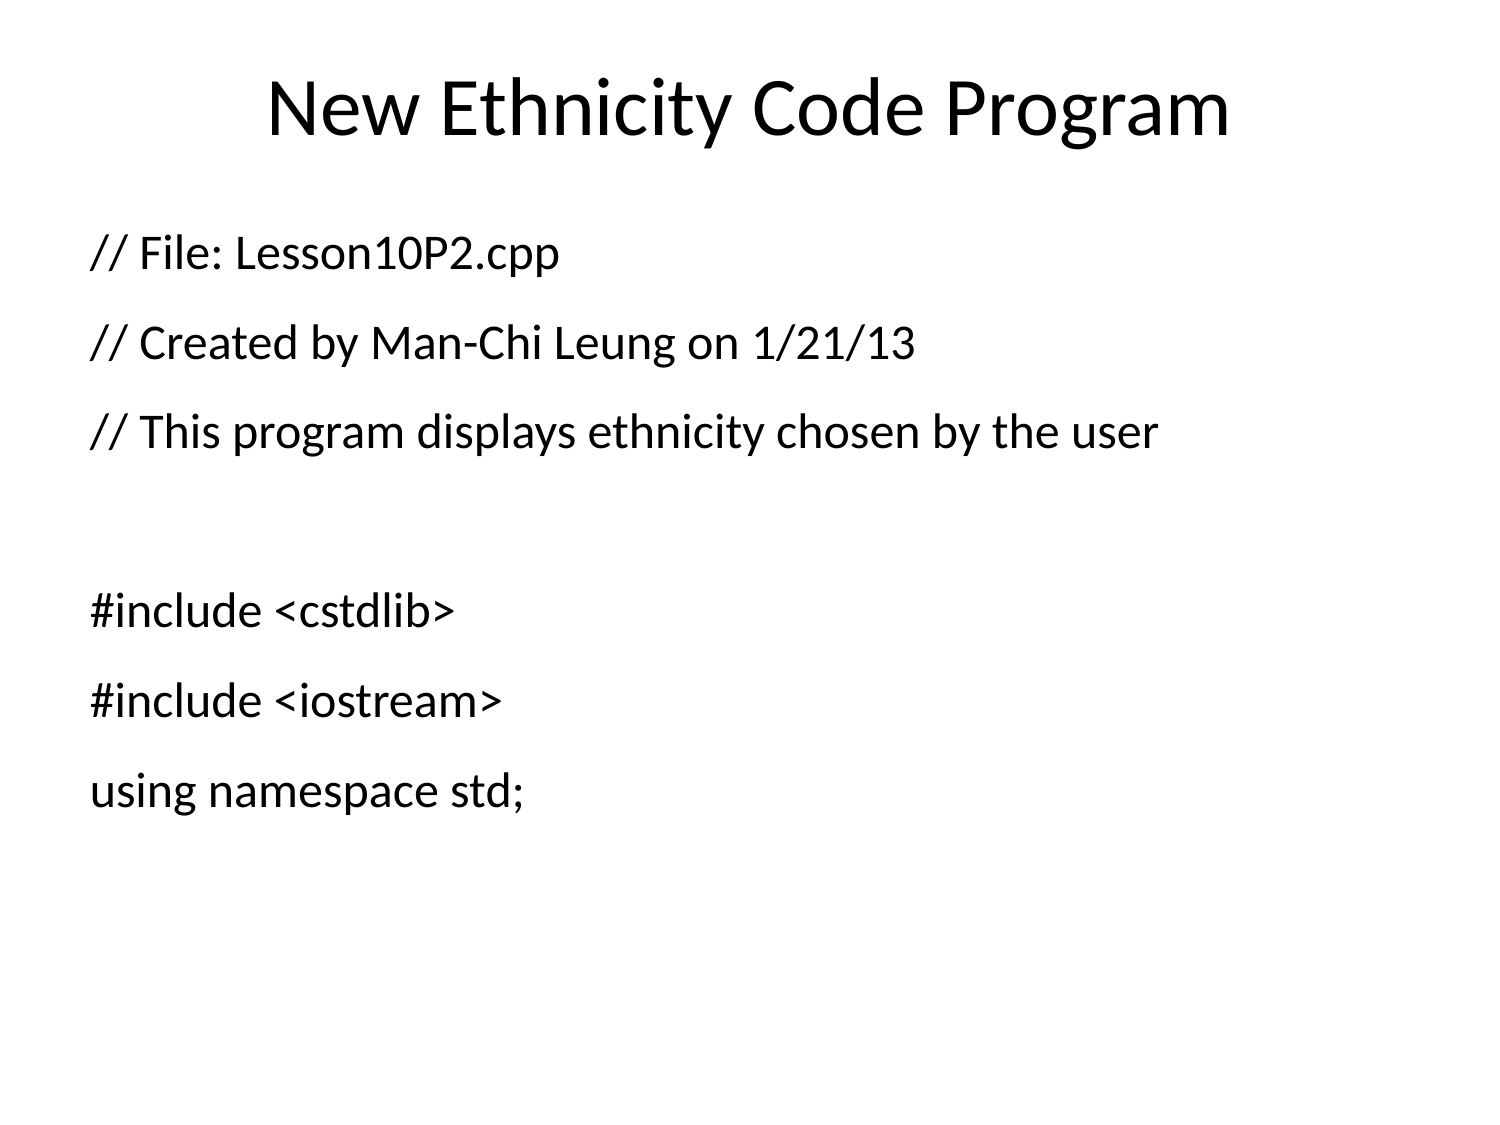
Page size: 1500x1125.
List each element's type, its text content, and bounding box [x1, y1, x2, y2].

title New Ethnicity Code Program [75, 45, 1425, 212]
list // File: Lesson10P2.cpp // Created by Man-Chi Leung on 1/21/13 // This program displays ethnicity chosen by the user #include <cstdlib> #include <iostream> using namespace std; [75, 212, 1450, 955]
